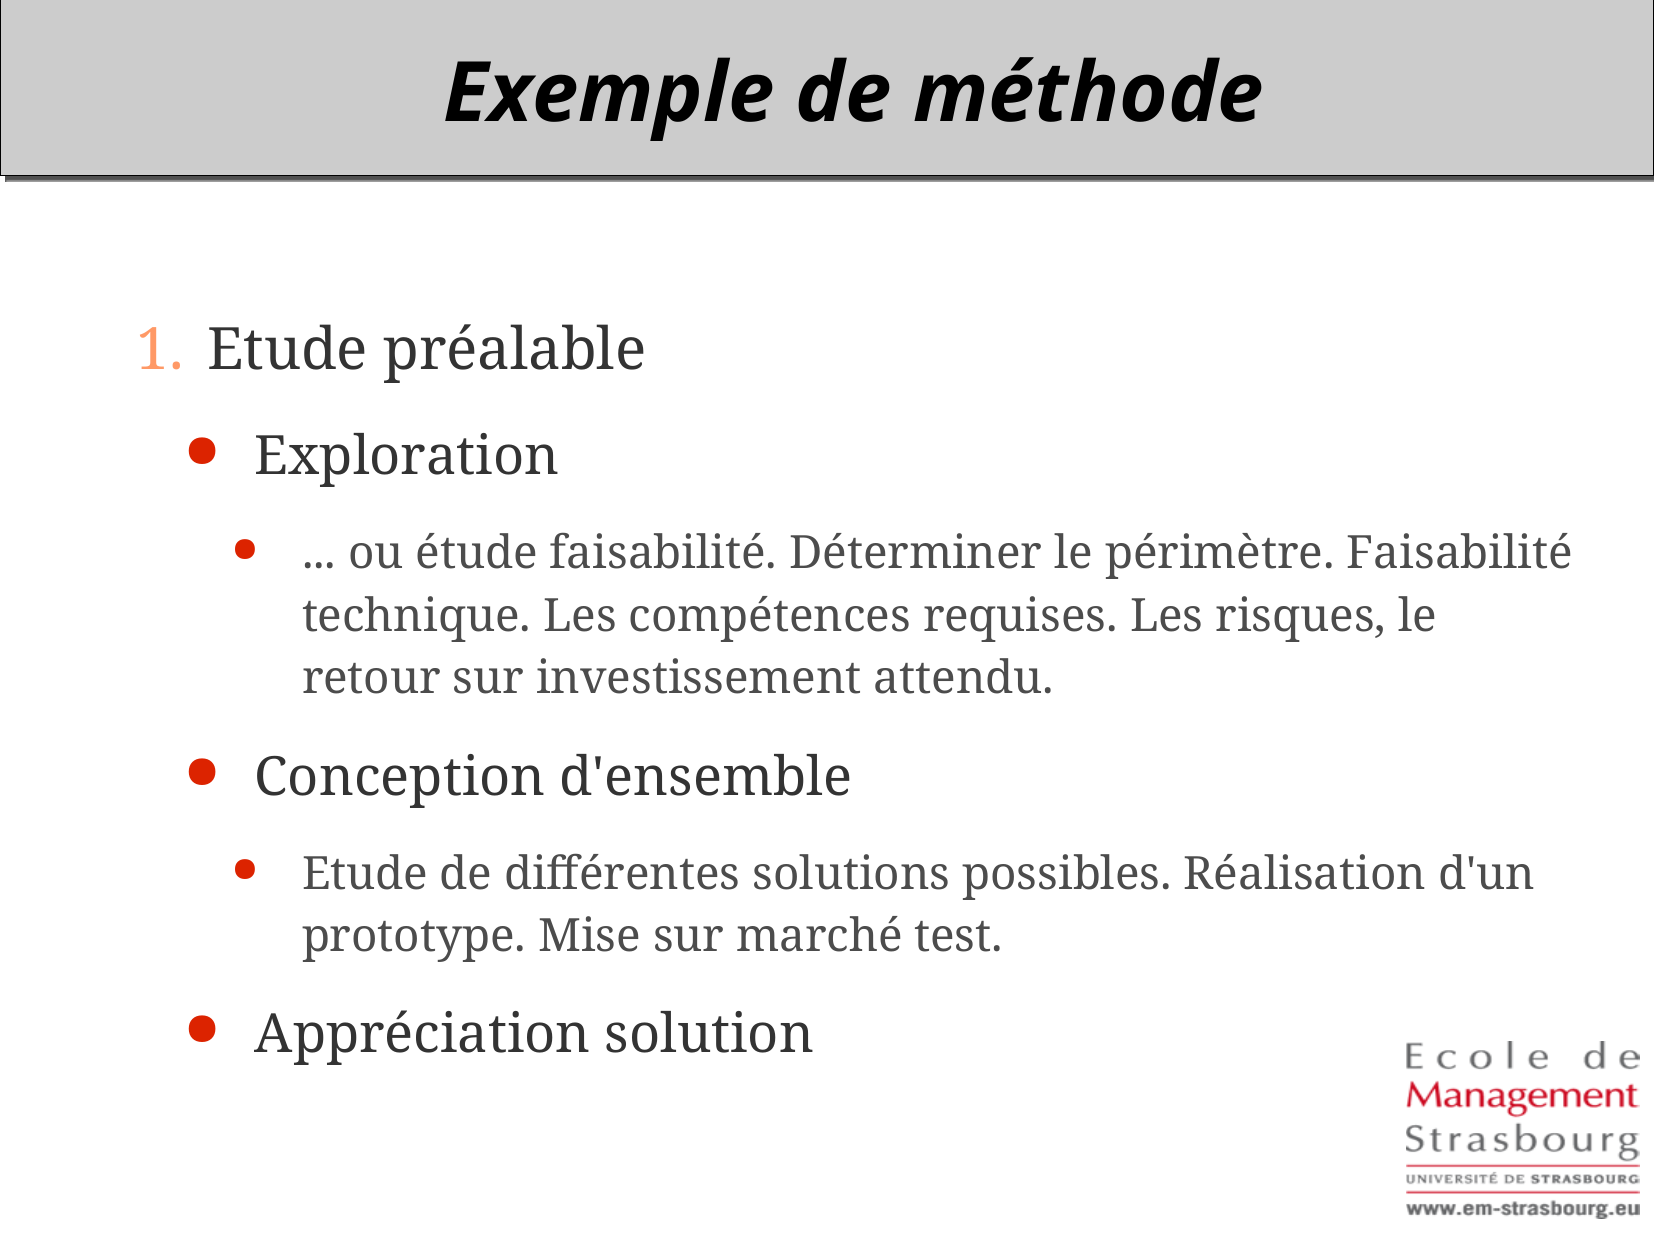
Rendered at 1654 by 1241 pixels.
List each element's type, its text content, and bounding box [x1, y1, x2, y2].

list Etude préalable Exploration ... ou étude faisabilité. Déterminer le périmètre. Faisabilité technique. Les compétences requises. Les risques, le retour sur investissement attendu. Conception d'ensemble Etude de différentes solutions possibles. Réalisation d'un prototype. Mise sur marché test. Appréciation solution [124, 307, 1576, 1095]
title Exemple de méthode [147, 0, 1560, 178]
picture [1406, 1041, 1640, 1219]
